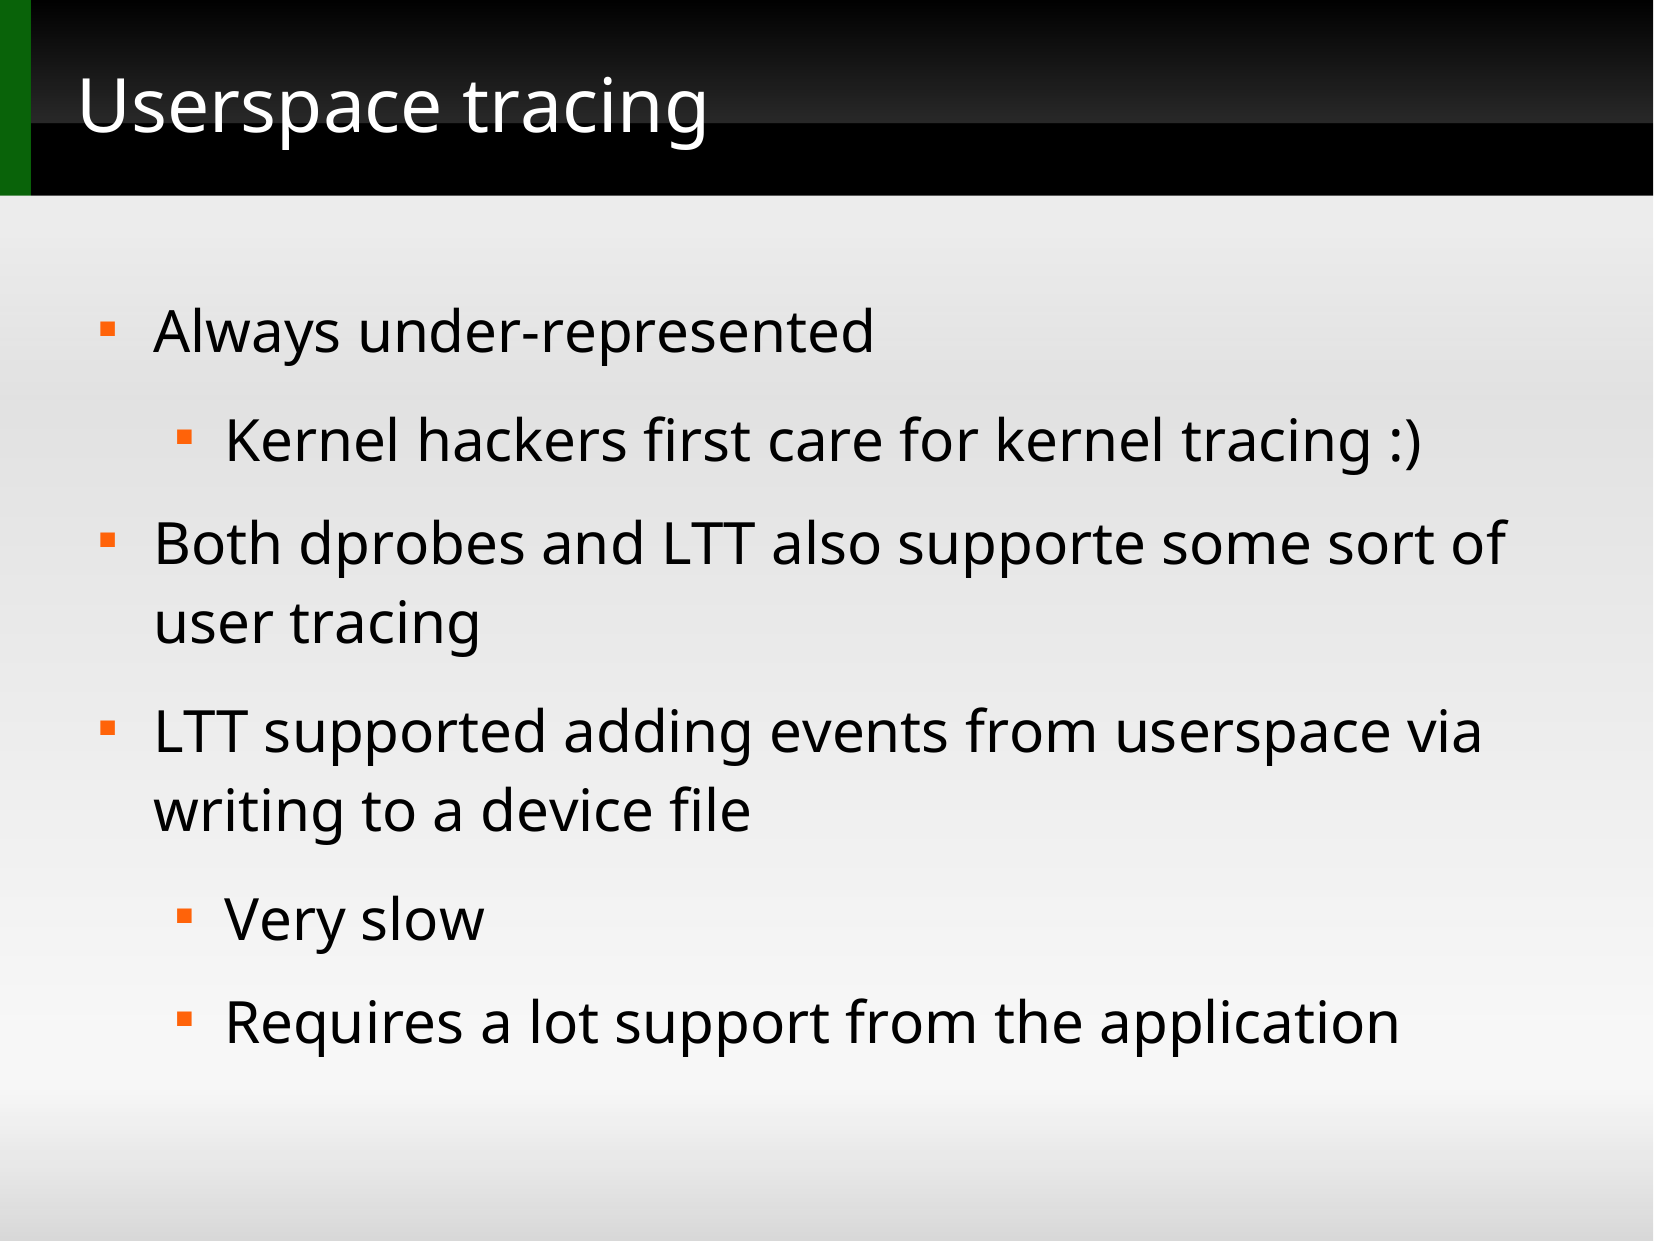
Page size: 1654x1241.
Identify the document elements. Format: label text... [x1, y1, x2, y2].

picture [0, 0, 1654, 1241]
list Always under-represented Kernel hackers first care for kernel tracing :) Both dprobes and LTT also supporte some sort of user tracing LTT supported adding events from userspace via writing to a device file Very slow Requires a lot support from the application [82, 290, 1571, 1095]
title Userspace tracing [76, 0, 1565, 208]
